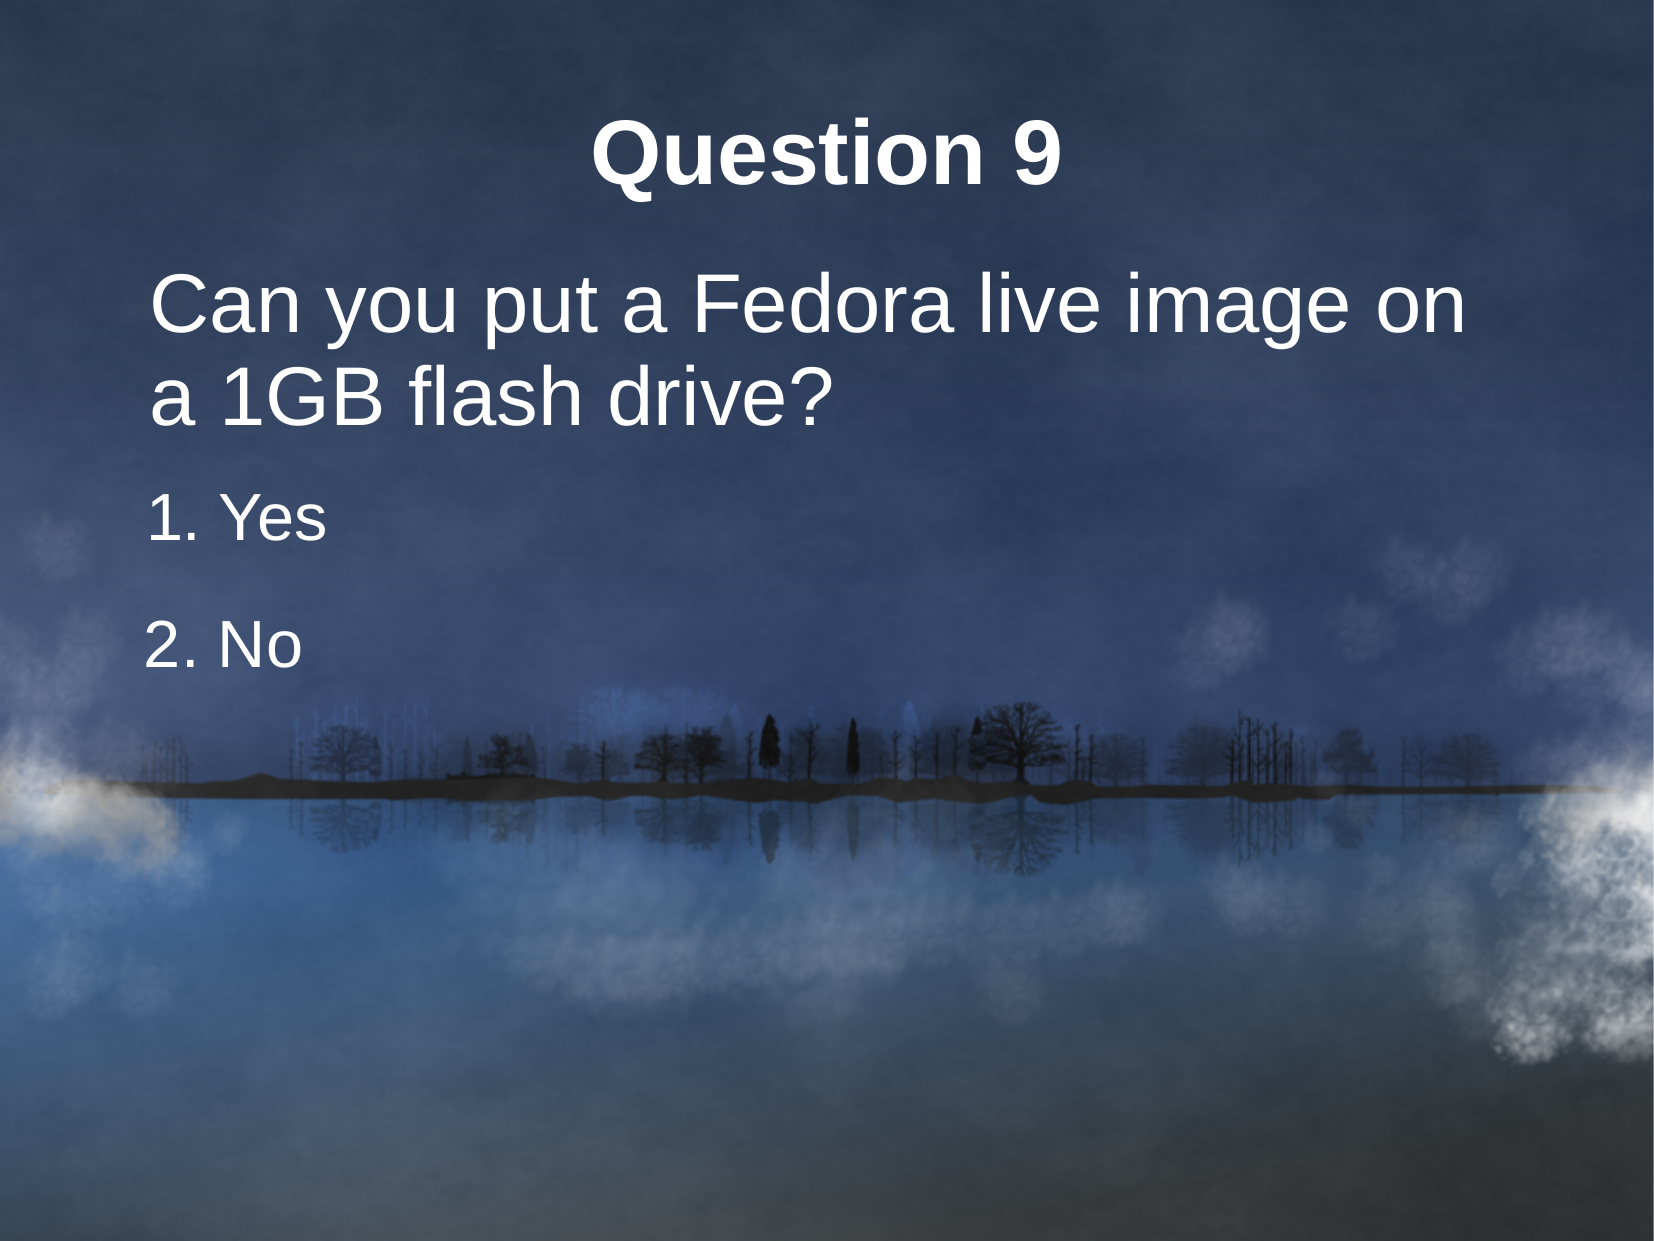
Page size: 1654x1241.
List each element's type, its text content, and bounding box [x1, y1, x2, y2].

picture [0, 0, 1654, 1241]
text_box Can you put a Fedora live image on a 1GB flash drive? [135, 249, 1486, 451]
title Question 9 [82, 49, 1571, 257]
text_box 1. Yes [131, 472, 1531, 636]
text_box 2. No [129, 600, 1171, 763]
